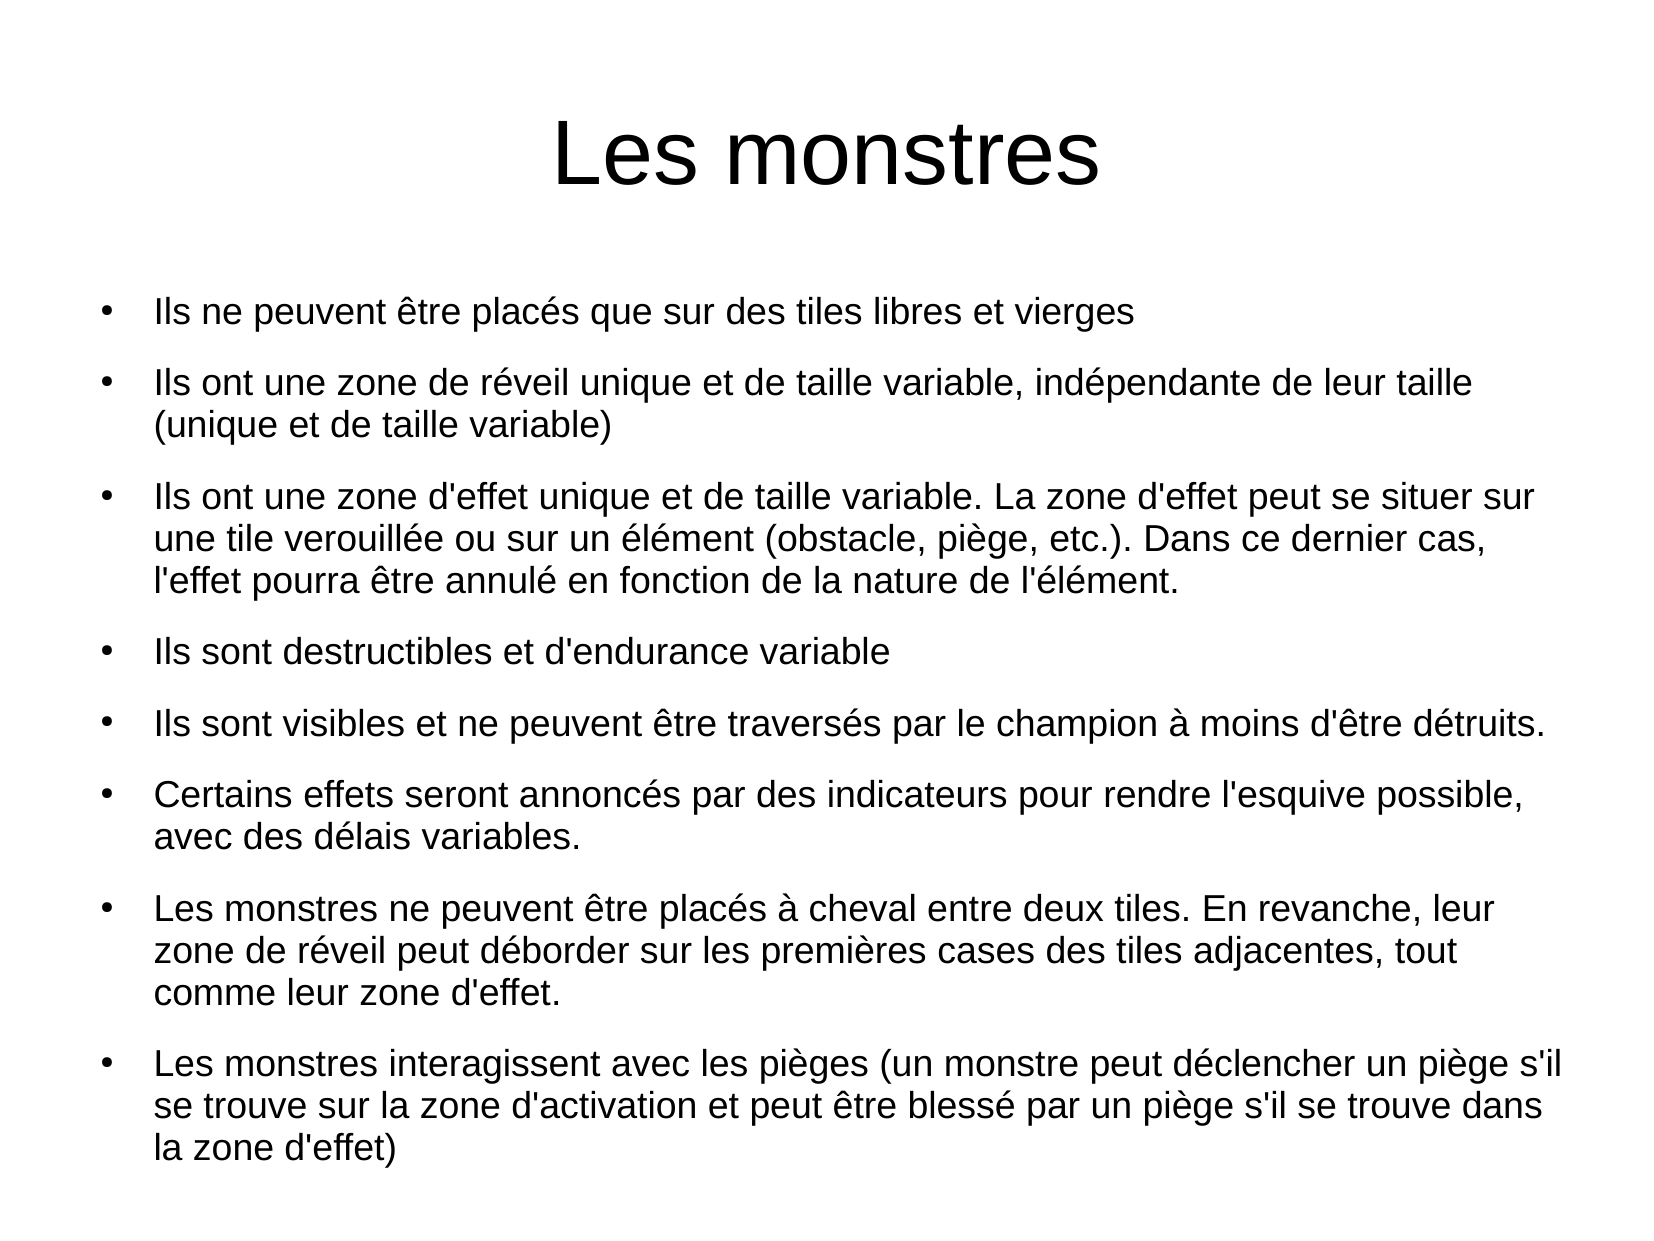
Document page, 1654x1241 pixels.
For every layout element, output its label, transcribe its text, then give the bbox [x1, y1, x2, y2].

list Ils ne peuvent être placés que sur des tiles libres et vierges Ils ont une zone de réveil unique et de taille variable, indépendante de leur taille (unique et de taille variable) Ils ont une zone d'effet unique et de taille variable. La zone d'effet peut se situer sur une tile verouillée ou sur un élément (obstacle, piège, etc.). Dans ce dernier cas, l'effet pourra être annulé en fonction de la nature de l'élément. Ils sont destructibles et d'endurance variable Ils sont visibles et ne peuvent être traversés par le champion à moins d'être détruits. Certains effets seront annoncés par des indicateurs pour rendre l'esquive possible, avec des délais variables. Les monstres ne peuvent être placés à cheval entre deux tiles. En revanche, leur zone de réveil peut déborder sur les premières cases des tiles adjacentes, tout comme leur zone d'effet. Les monstres interagissent avec les pièges (un monstre peut déclencher un piège s'il se trouve sur la zone d'activation et peut être blessé par un piège s'il se trouve dans la zone d'effet) [82, 290, 1571, 1170]
title Les monstres [82, 49, 1571, 257]
